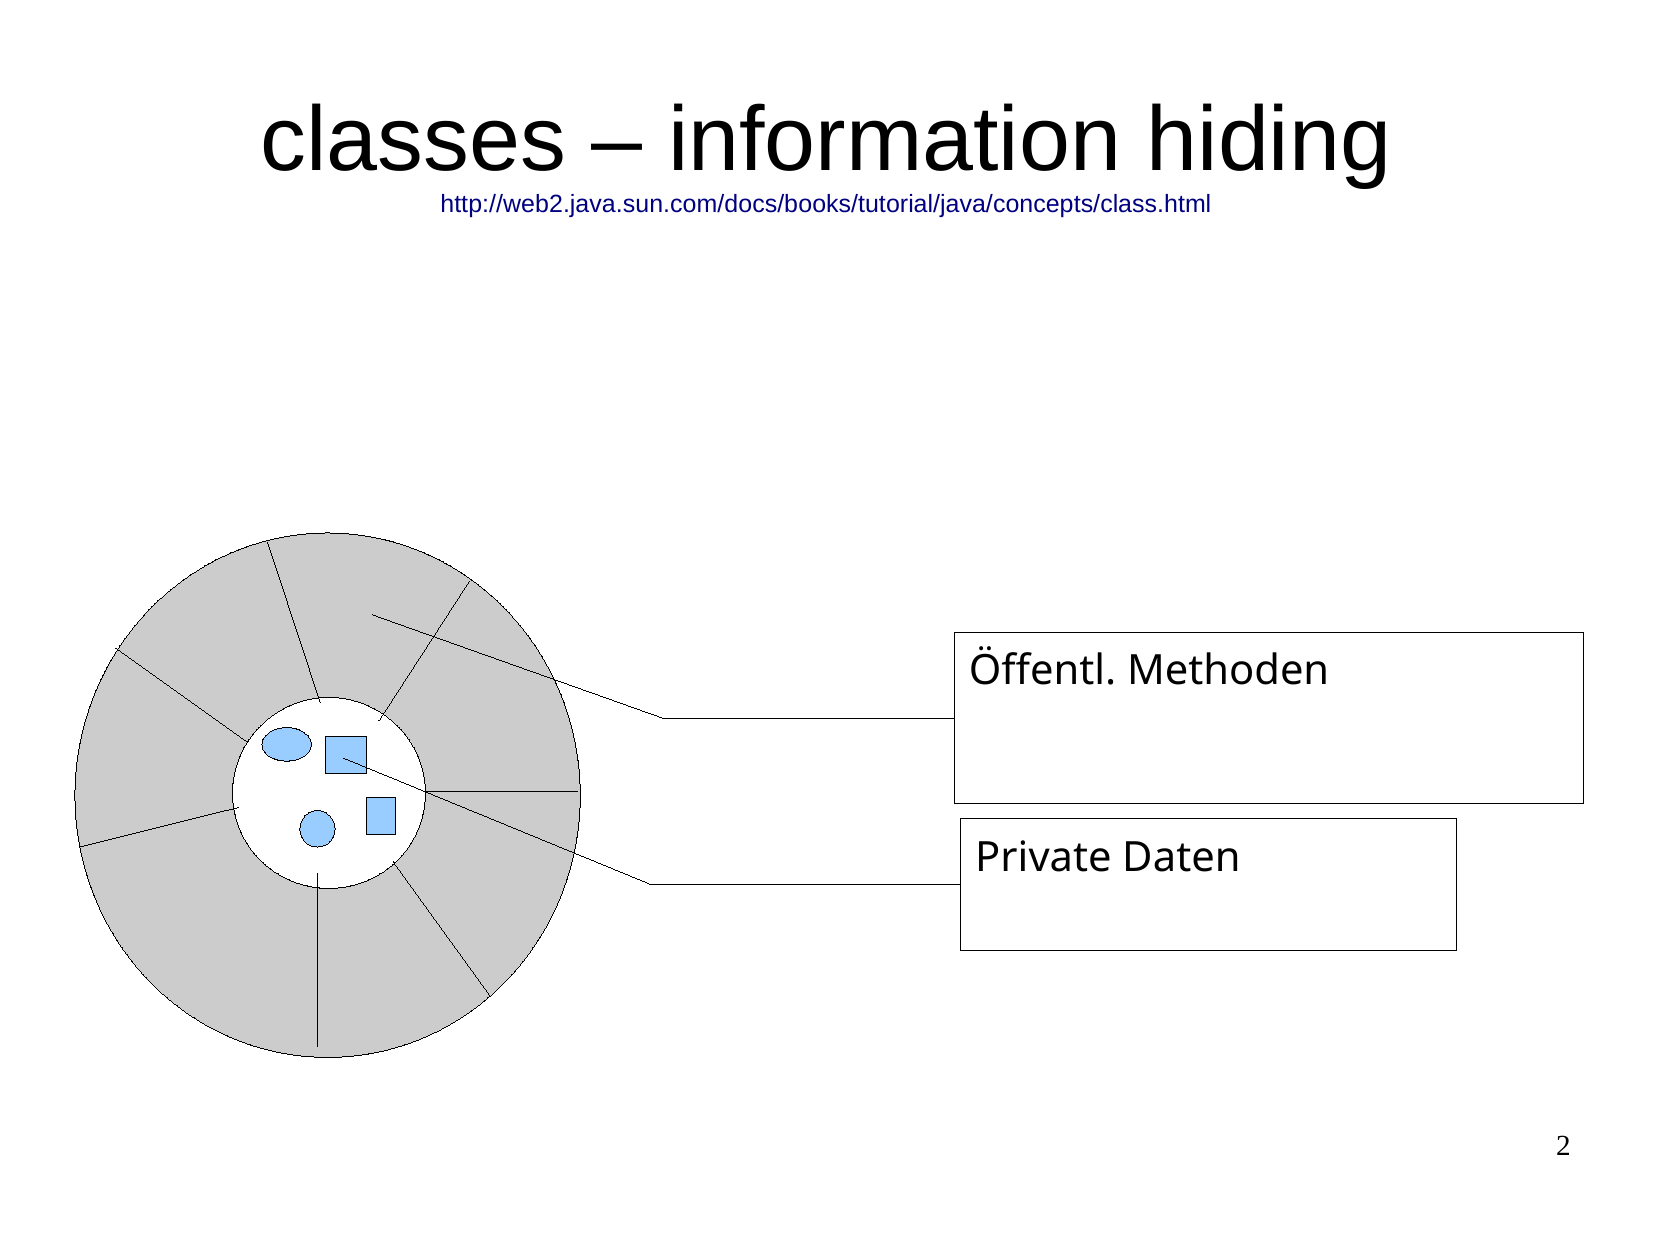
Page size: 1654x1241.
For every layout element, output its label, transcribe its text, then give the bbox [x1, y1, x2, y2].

title classes – information hiding http://web2.java.sun.com/docs/books/tutorial/java/concepts/class.html [82, 49, 1571, 257]
text_box [74, 532, 581, 1058]
text_box Öffentl. Methoden [954, 632, 1584, 804]
text_box Private Daten [960, 818, 1457, 951]
